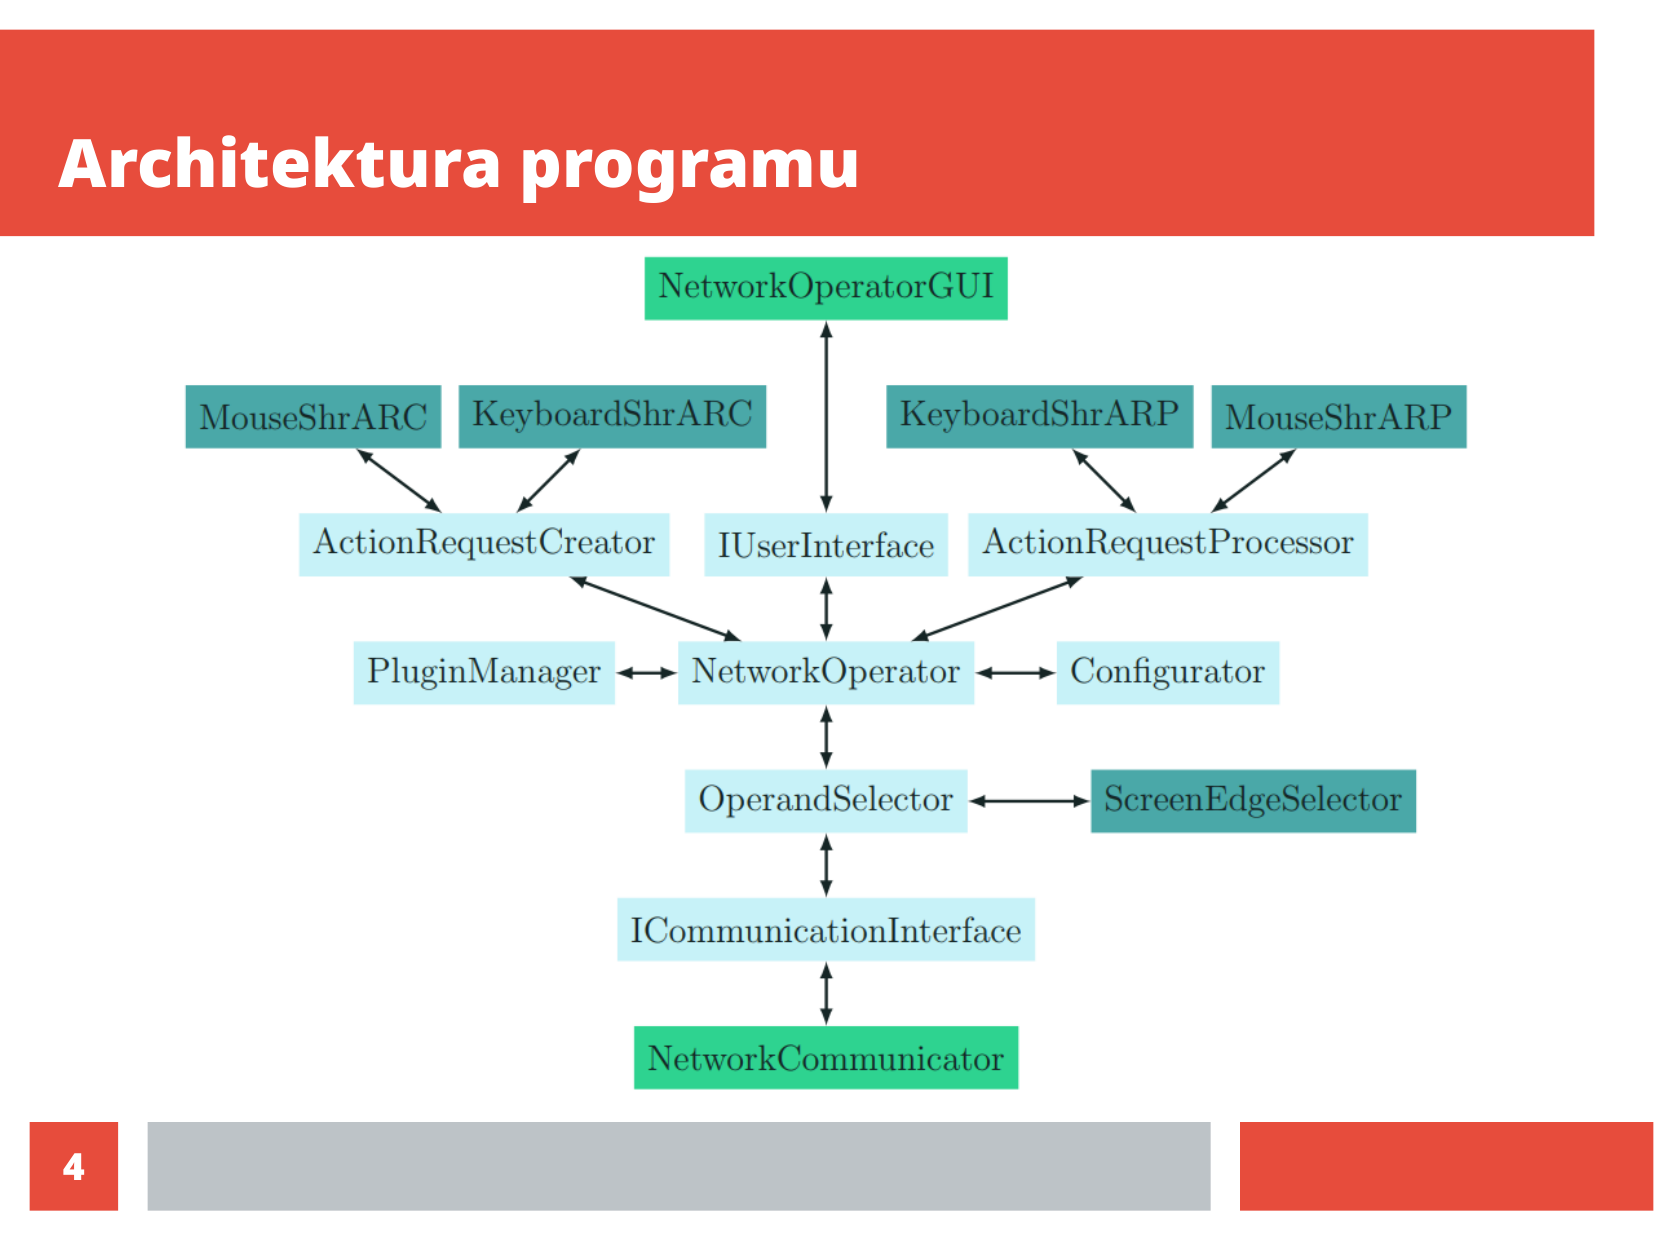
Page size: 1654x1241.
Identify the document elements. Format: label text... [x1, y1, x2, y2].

title Architektura programu [59, 59, 1595, 207]
picture [102, 238, 1552, 1109]
